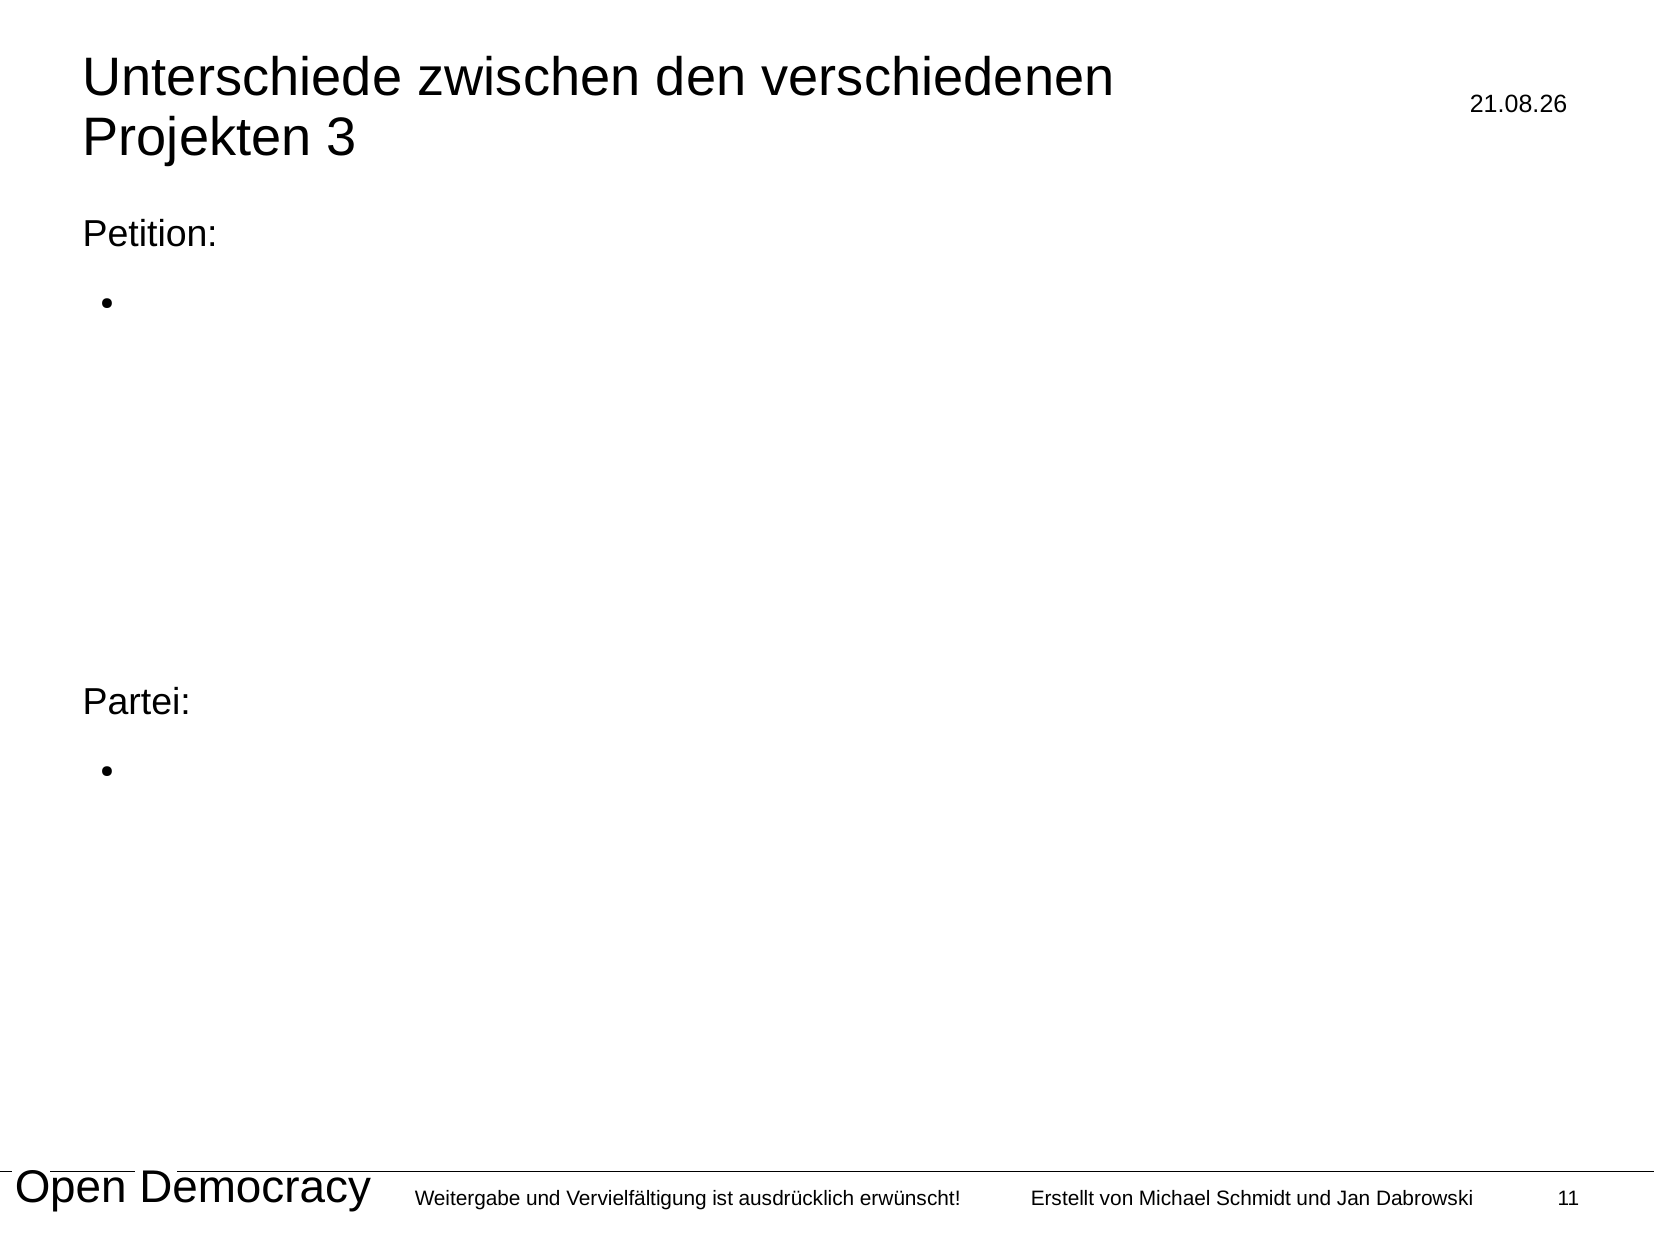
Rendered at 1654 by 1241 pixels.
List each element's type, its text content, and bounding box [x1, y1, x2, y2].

title Unterschiede zwischen den verschiedenen Projekten 3 [82, 46, 1359, 168]
list Partei: [82, 680, 1571, 1108]
list Petition: [82, 212, 1571, 640]
